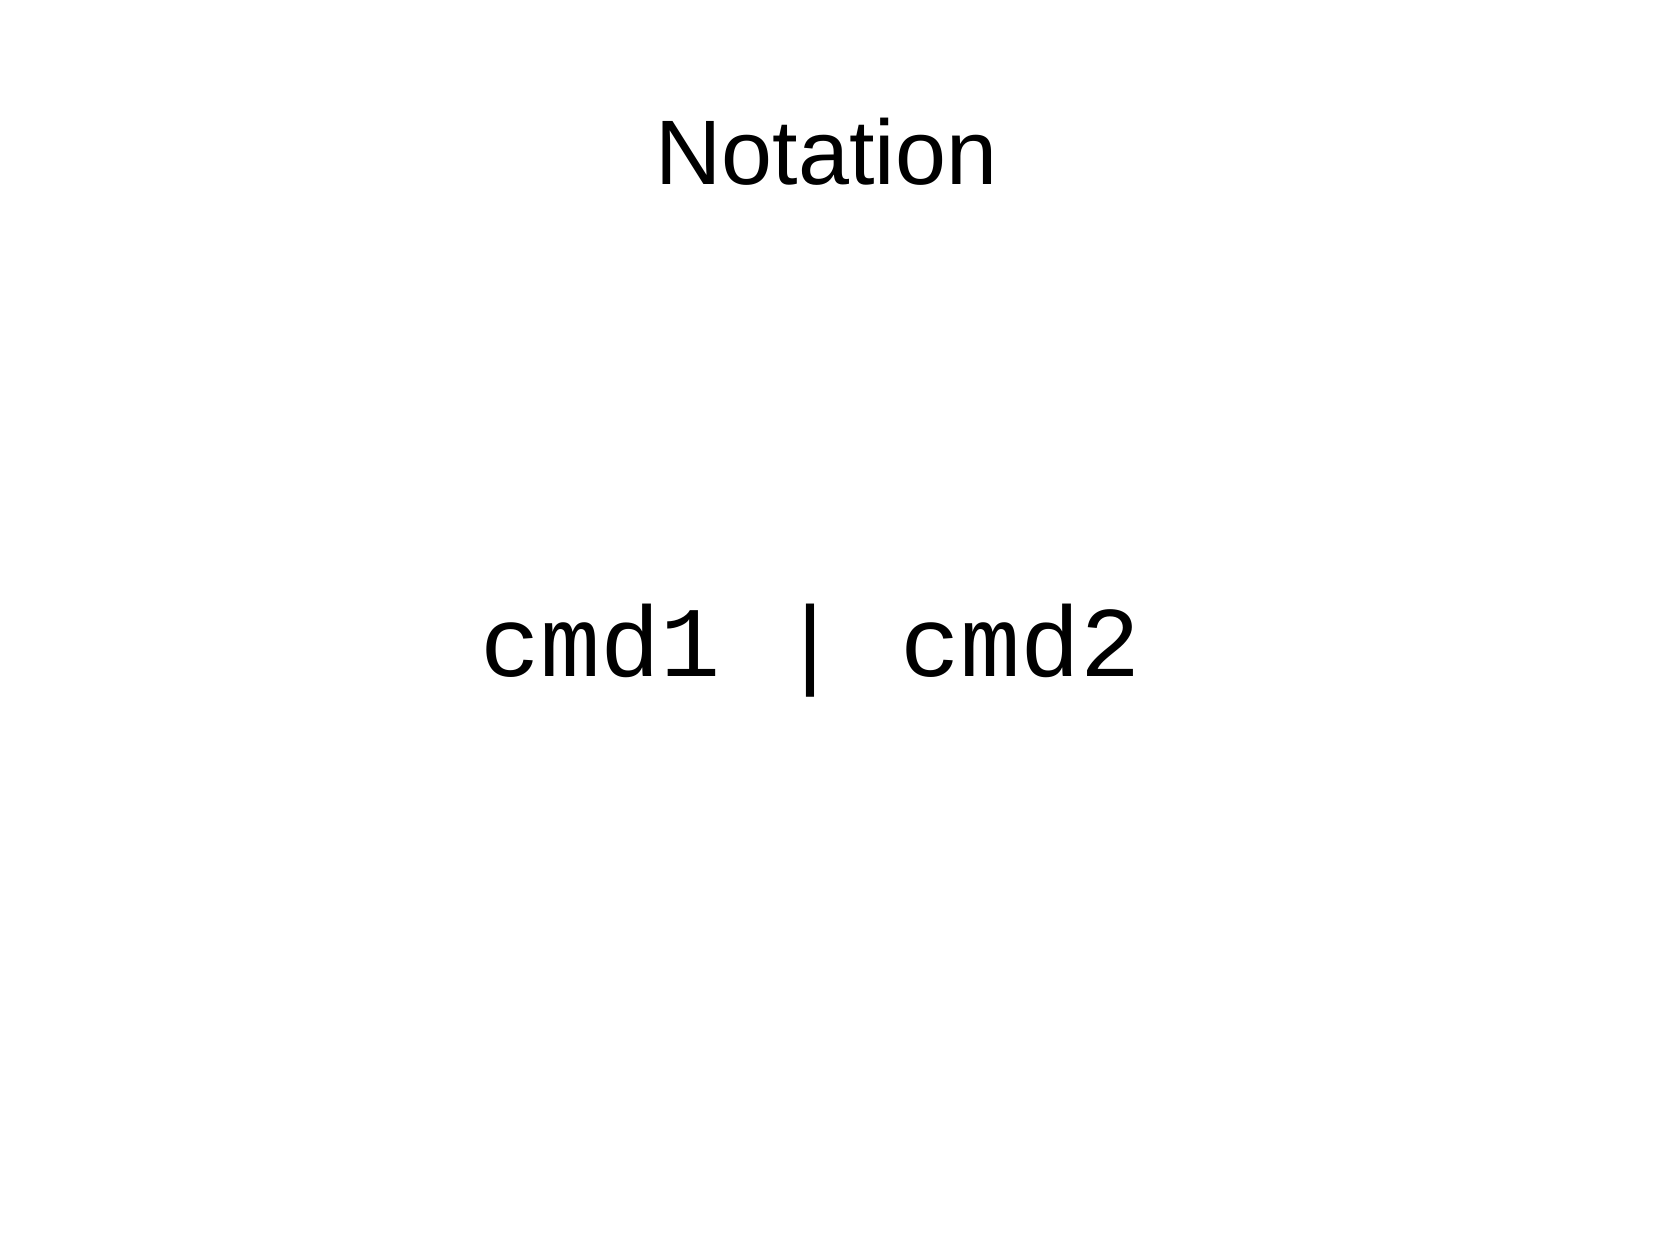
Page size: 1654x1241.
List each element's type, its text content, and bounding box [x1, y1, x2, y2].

title Notation [82, 49, 1571, 257]
text_box cmd1 | cmd2 [82, 290, 1538, 1010]
